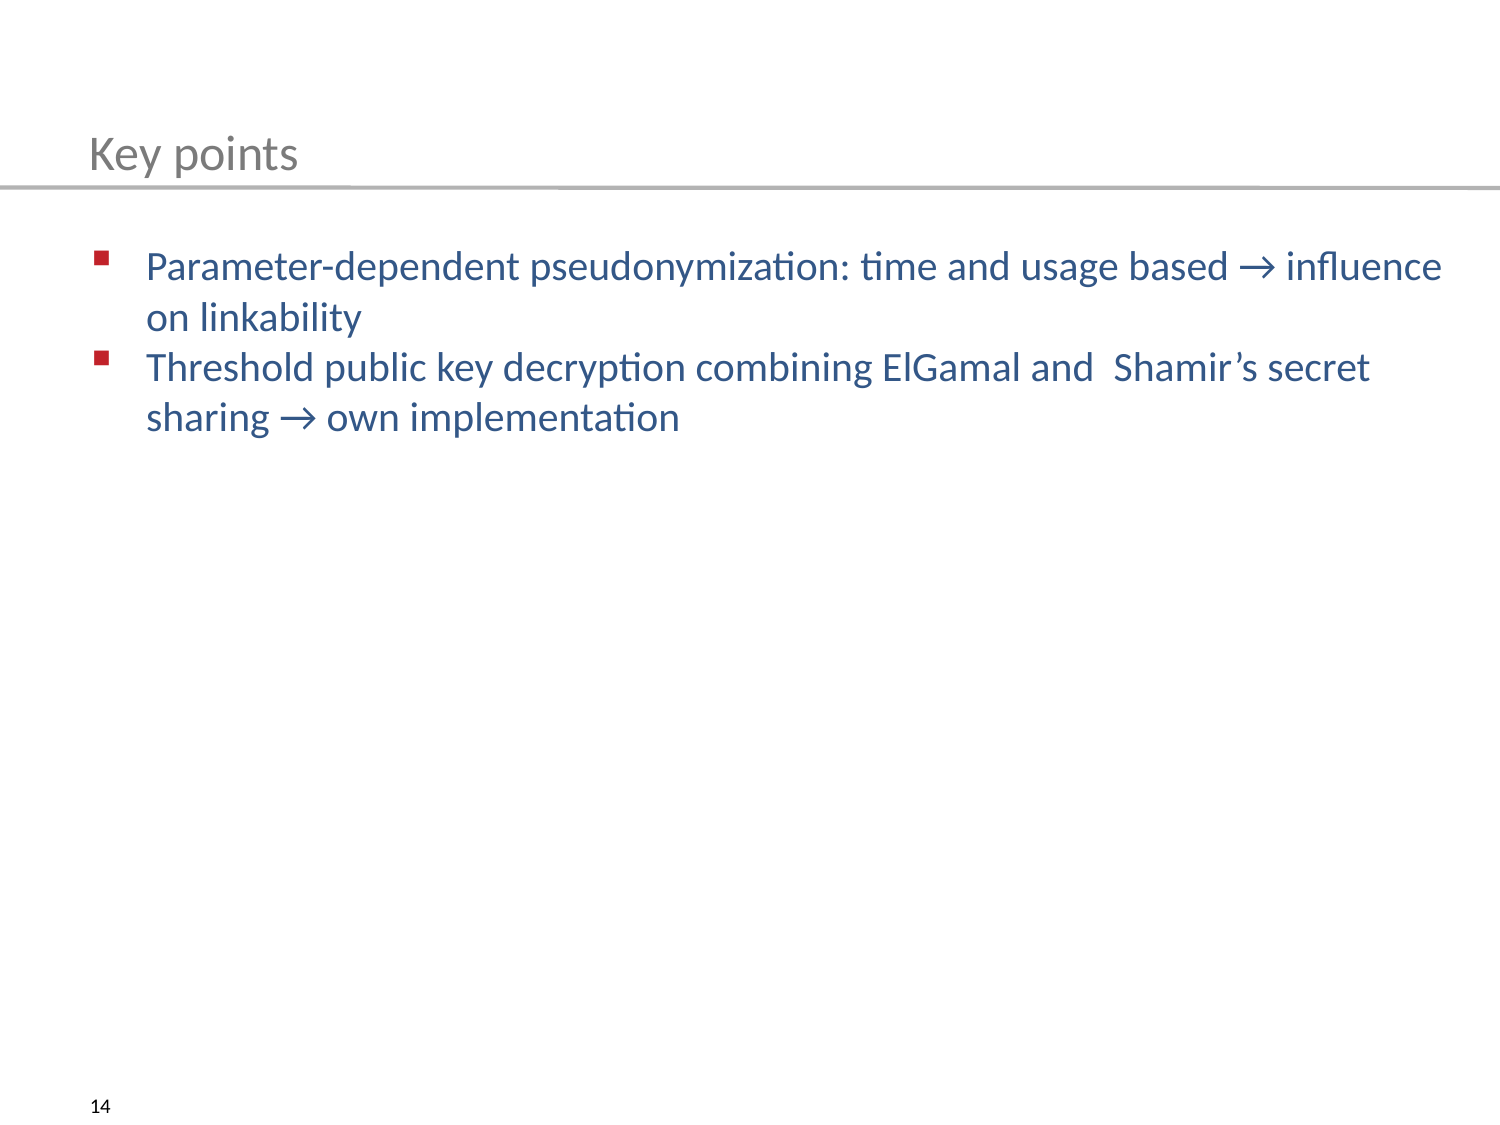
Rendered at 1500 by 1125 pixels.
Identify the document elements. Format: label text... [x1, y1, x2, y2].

text_box Parameter-dependent pseudonymization: time and usage based → influence on linkability Threshold public key decryption combining ElGamal and Shamir’s secret sharing → own implementation [75, 231, 1463, 587]
text_box Key points [75, 19, 1463, 188]
